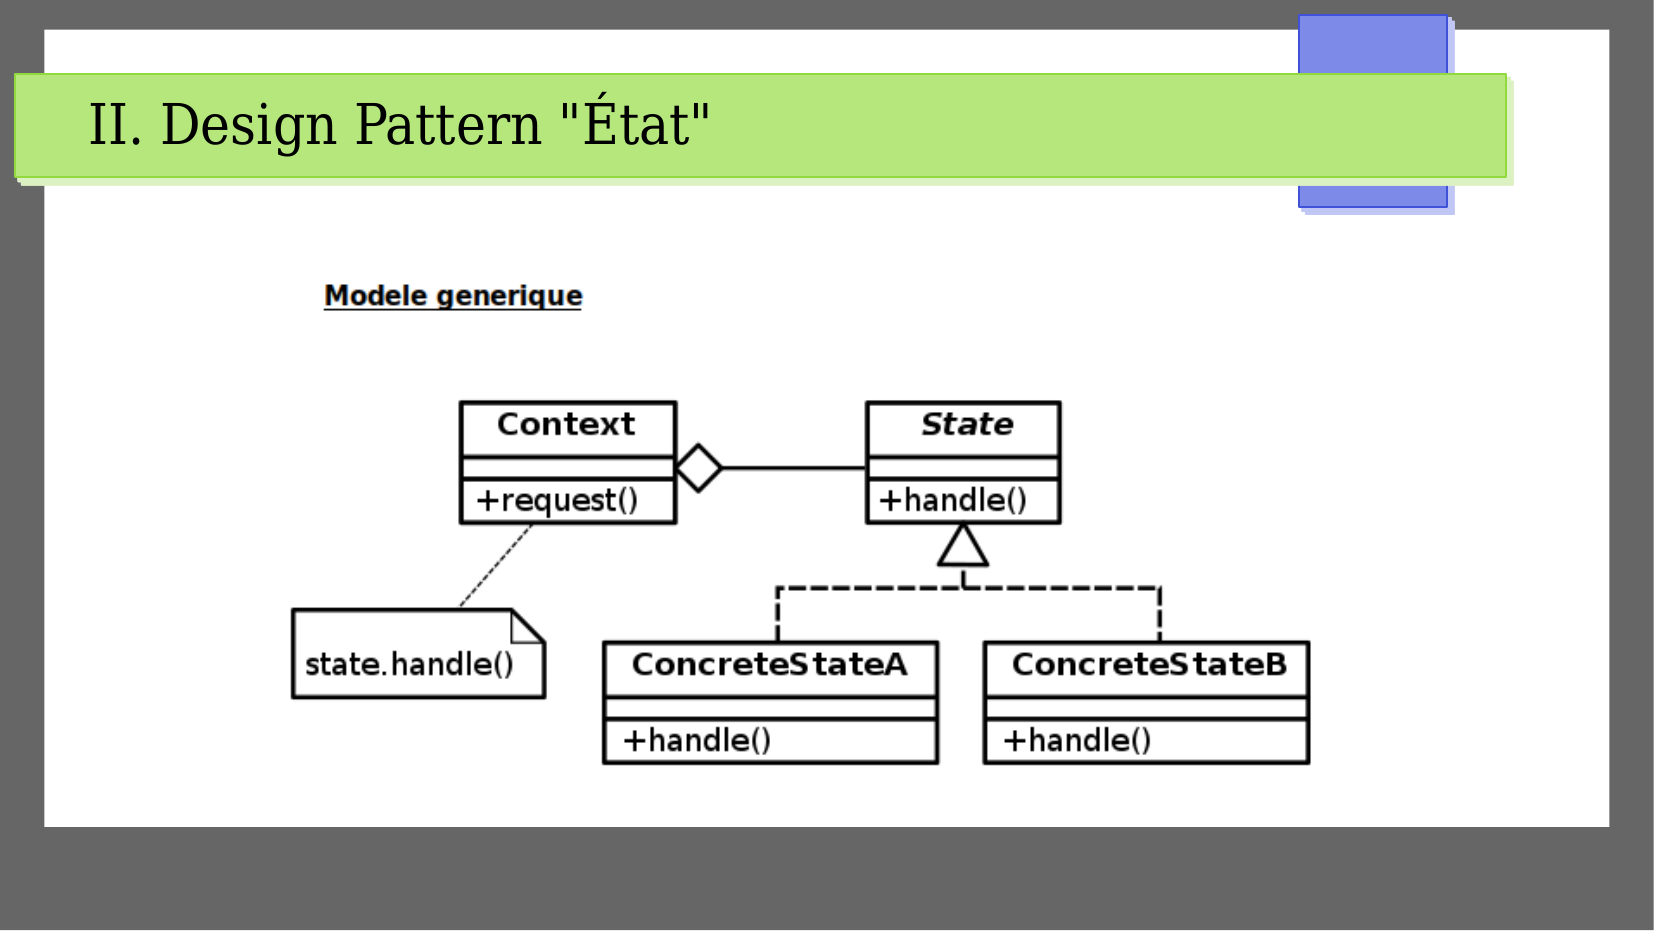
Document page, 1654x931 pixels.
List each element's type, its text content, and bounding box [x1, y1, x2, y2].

title II. Design Pattern "État" [88, 73, 1506, 178]
picture [236, 221, 1418, 813]
